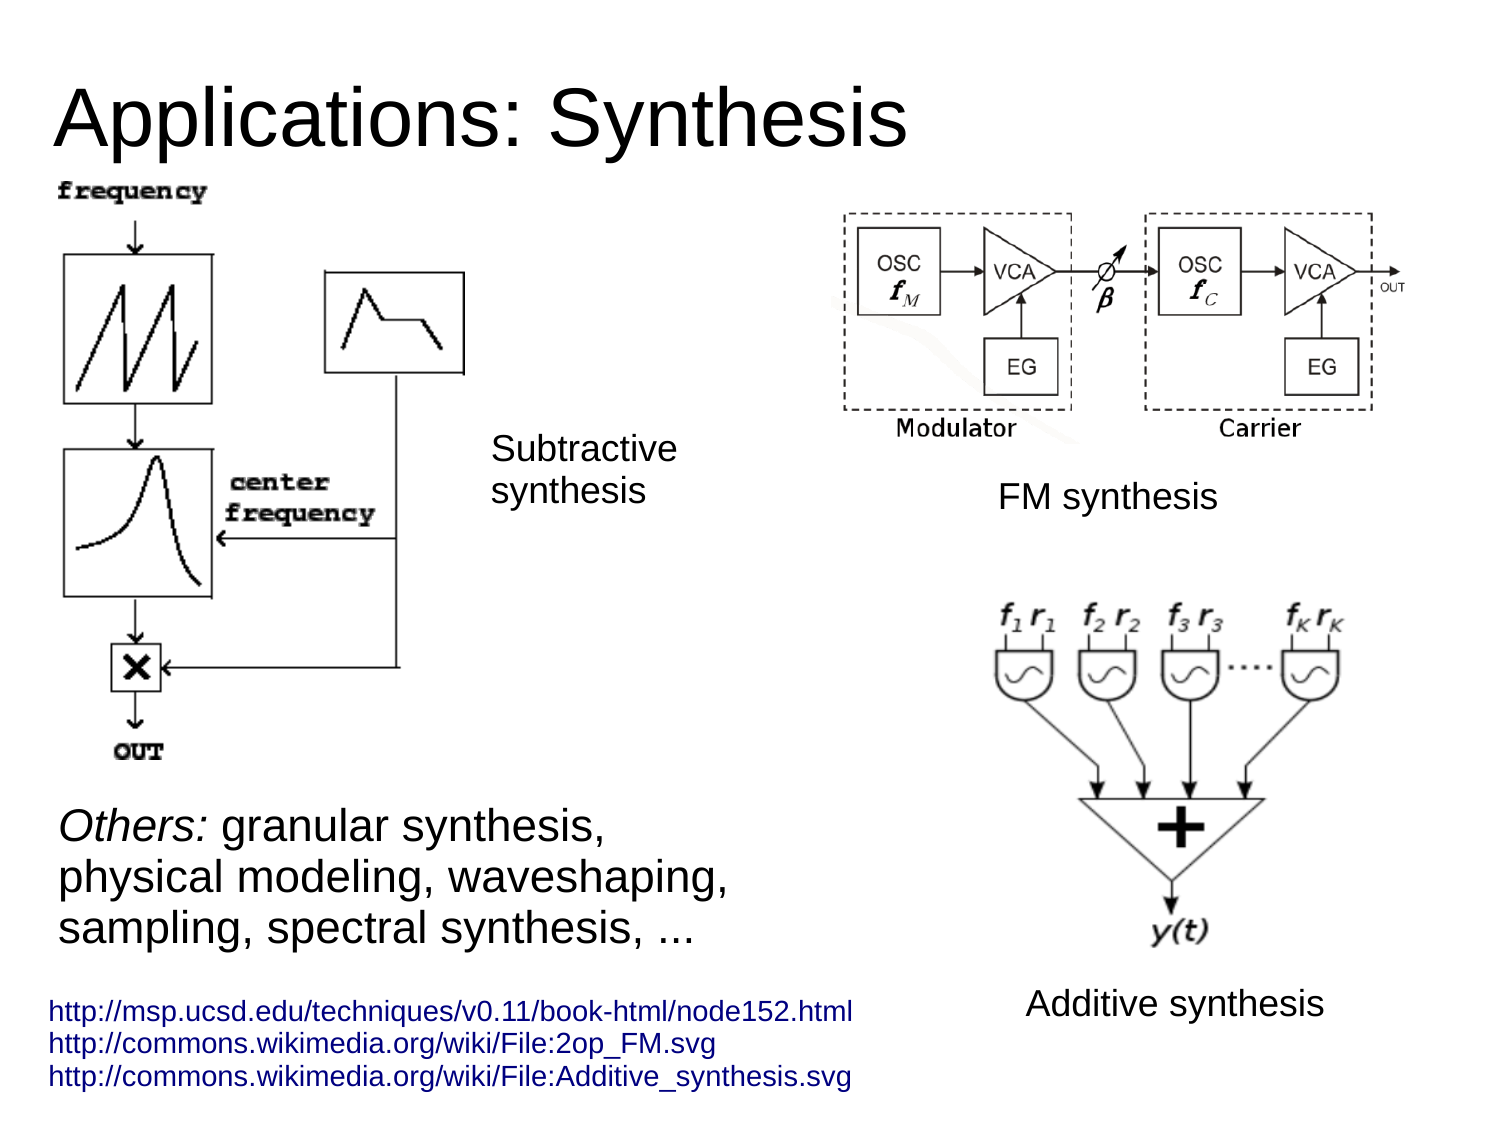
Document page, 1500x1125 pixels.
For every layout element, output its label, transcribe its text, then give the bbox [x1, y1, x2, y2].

text_box Additive synthesis [1010, 975, 1341, 1032]
text_box FM synthesis [983, 468, 1234, 526]
picture [829, 204, 1410, 447]
title Applications: Synthesis [53, 19, 1403, 207]
text_box Subtractive synthesis [476, 420, 759, 520]
picture [58, 181, 465, 760]
picture [979, 594, 1362, 957]
text_box http://msp.ucsd.edu/techniques/v0.11/book-html/node152.html http://commons.wikimedia.org/wiki/File:2op_FM.svg http://commons.wikimedia.org/wiki/File:Additive_synthesis.svg [33, 987, 962, 1101]
text_box Others: granular synthesis, physical modeling, waveshaping, sampling, spectral synthesis, ... [43, 792, 937, 987]
